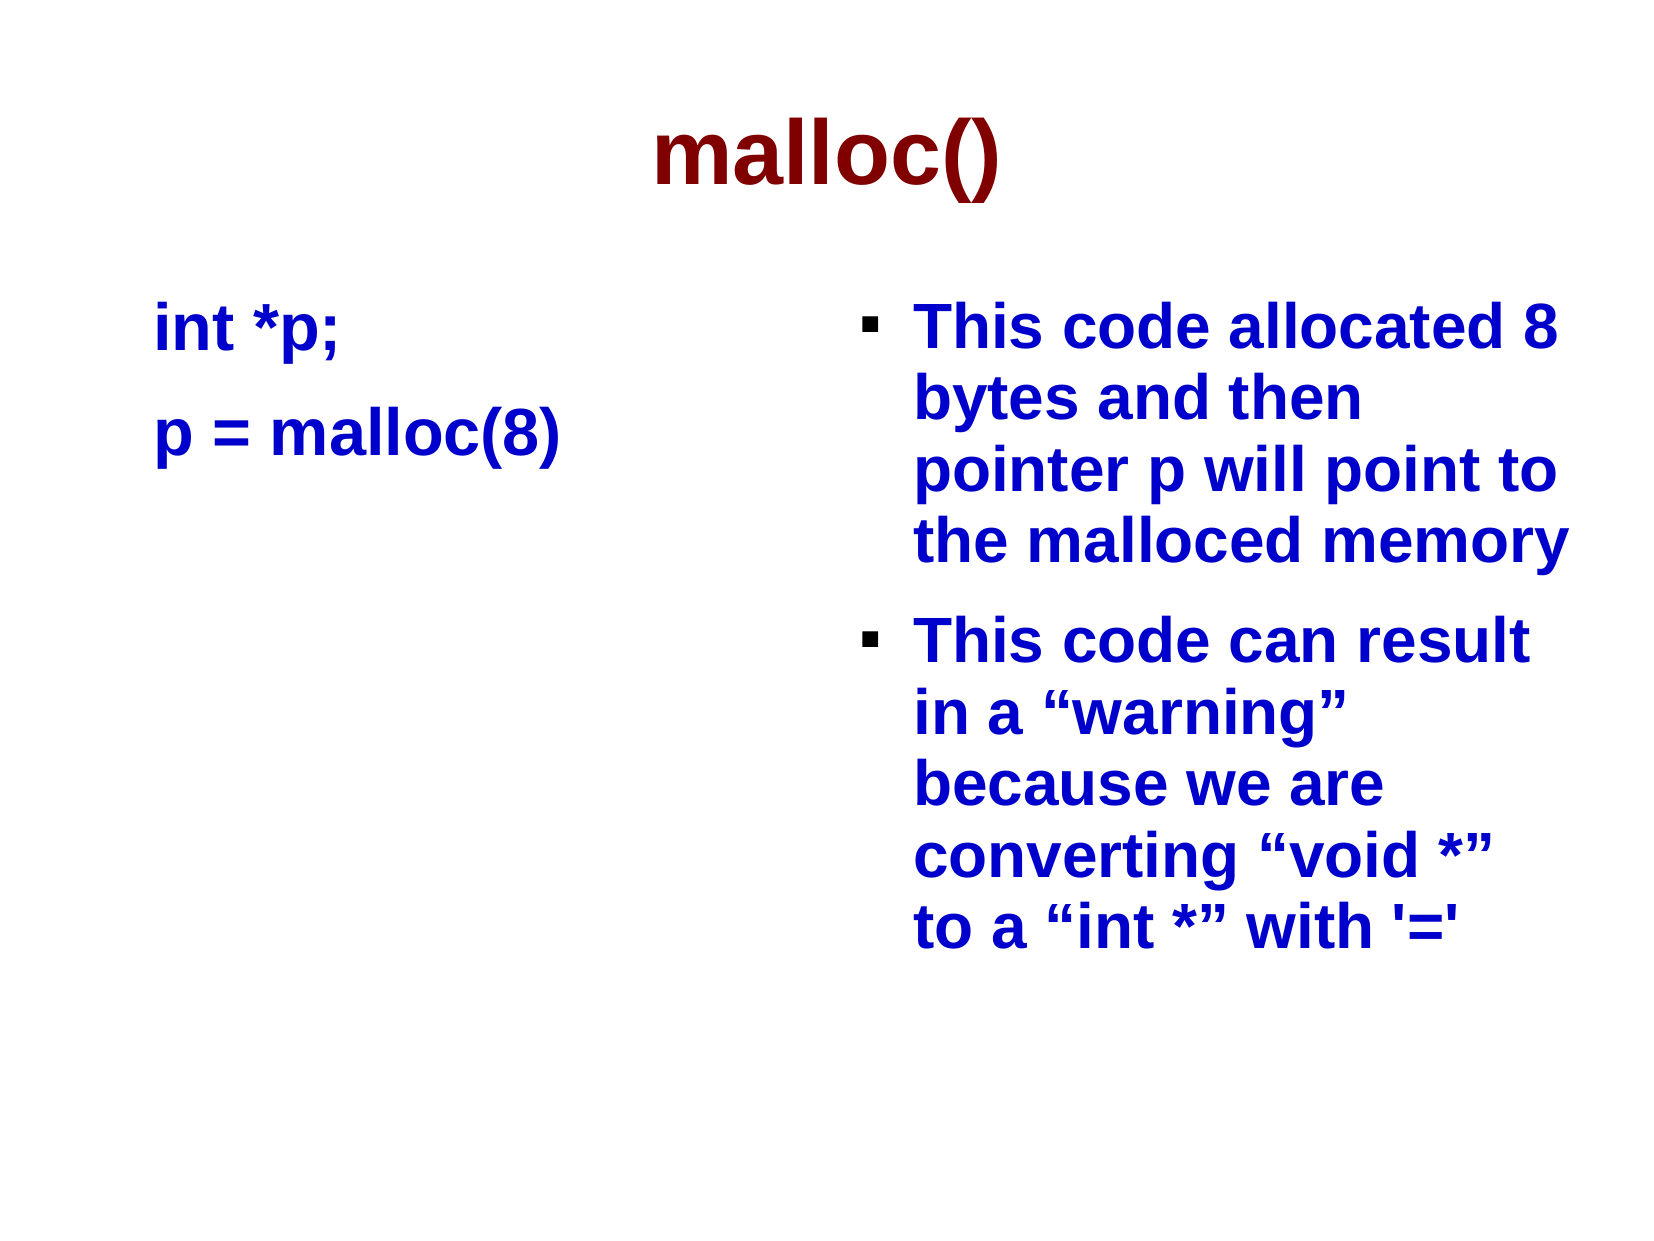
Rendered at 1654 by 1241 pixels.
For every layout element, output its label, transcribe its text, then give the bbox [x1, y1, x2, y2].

list int *p; p = malloc(8) [82, 290, 809, 1010]
title malloc() [82, 49, 1571, 257]
list This code allocated 8 bytes and then pointer p will point to the malloced memory This code can result in a “warning” because we are converting “void *” to a “int *” with '=' [845, 290, 1572, 1010]
